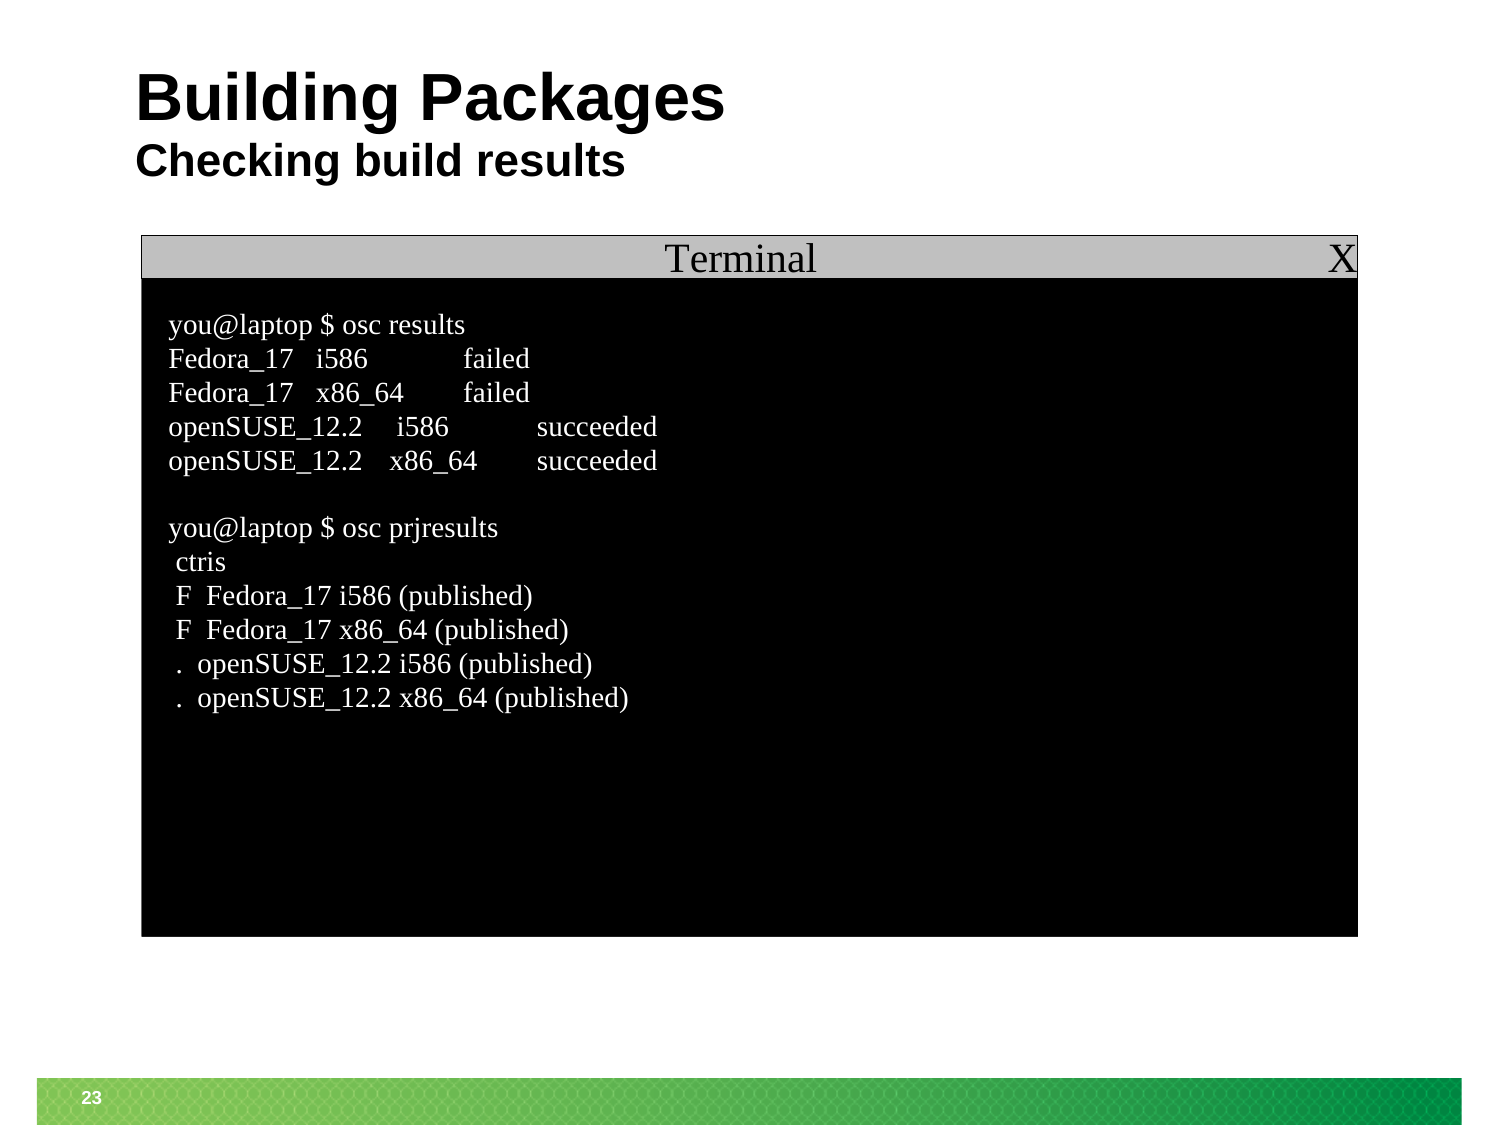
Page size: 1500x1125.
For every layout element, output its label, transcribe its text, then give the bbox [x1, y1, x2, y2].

text_box [141, 278, 1358, 937]
text_box Terminal X [141, 235, 1358, 278]
text_box you@laptop $ osc results Fedora_17 i586 failed Fedora_17 x86_64 failed openSUSE_12.2 i586 succeeded openSUSE_12.2 x86_64 succeeded you@laptop $ osc prjresults ctris F Fedora_17 i586 (published) F Fedora_17 x86_64 (published) . openSUSE_12.2 i586 (published) . openSUSE_12.2 x86_64 (published) [168, 307, 1335, 919]
title Building Packages Checking build results [135, 41, 1372, 204]
picture [36, 1078, 1462, 1125]
